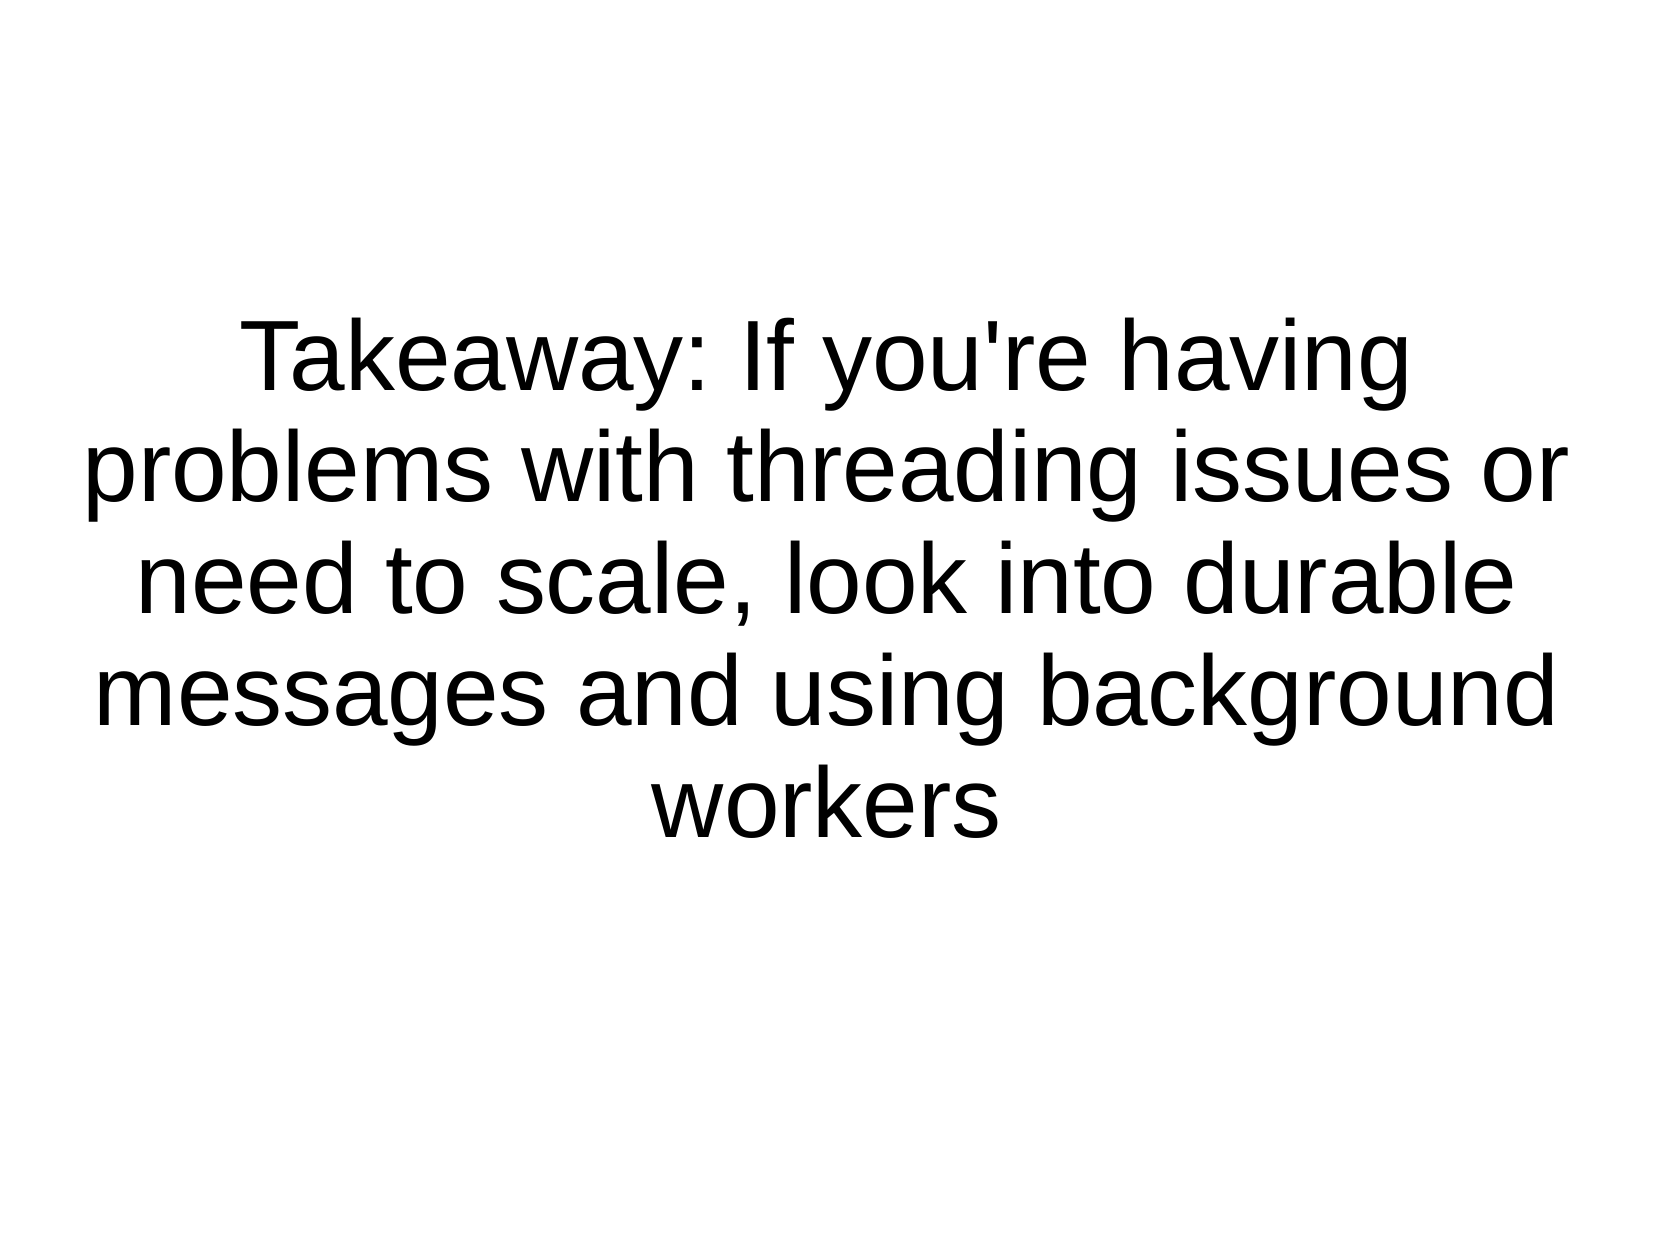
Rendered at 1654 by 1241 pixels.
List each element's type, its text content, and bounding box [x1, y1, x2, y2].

subtitle Takeaway: If you're having problems with threading issues or need to scale, look into durable messages and using background workers [82, 49, 1571, 1109]
